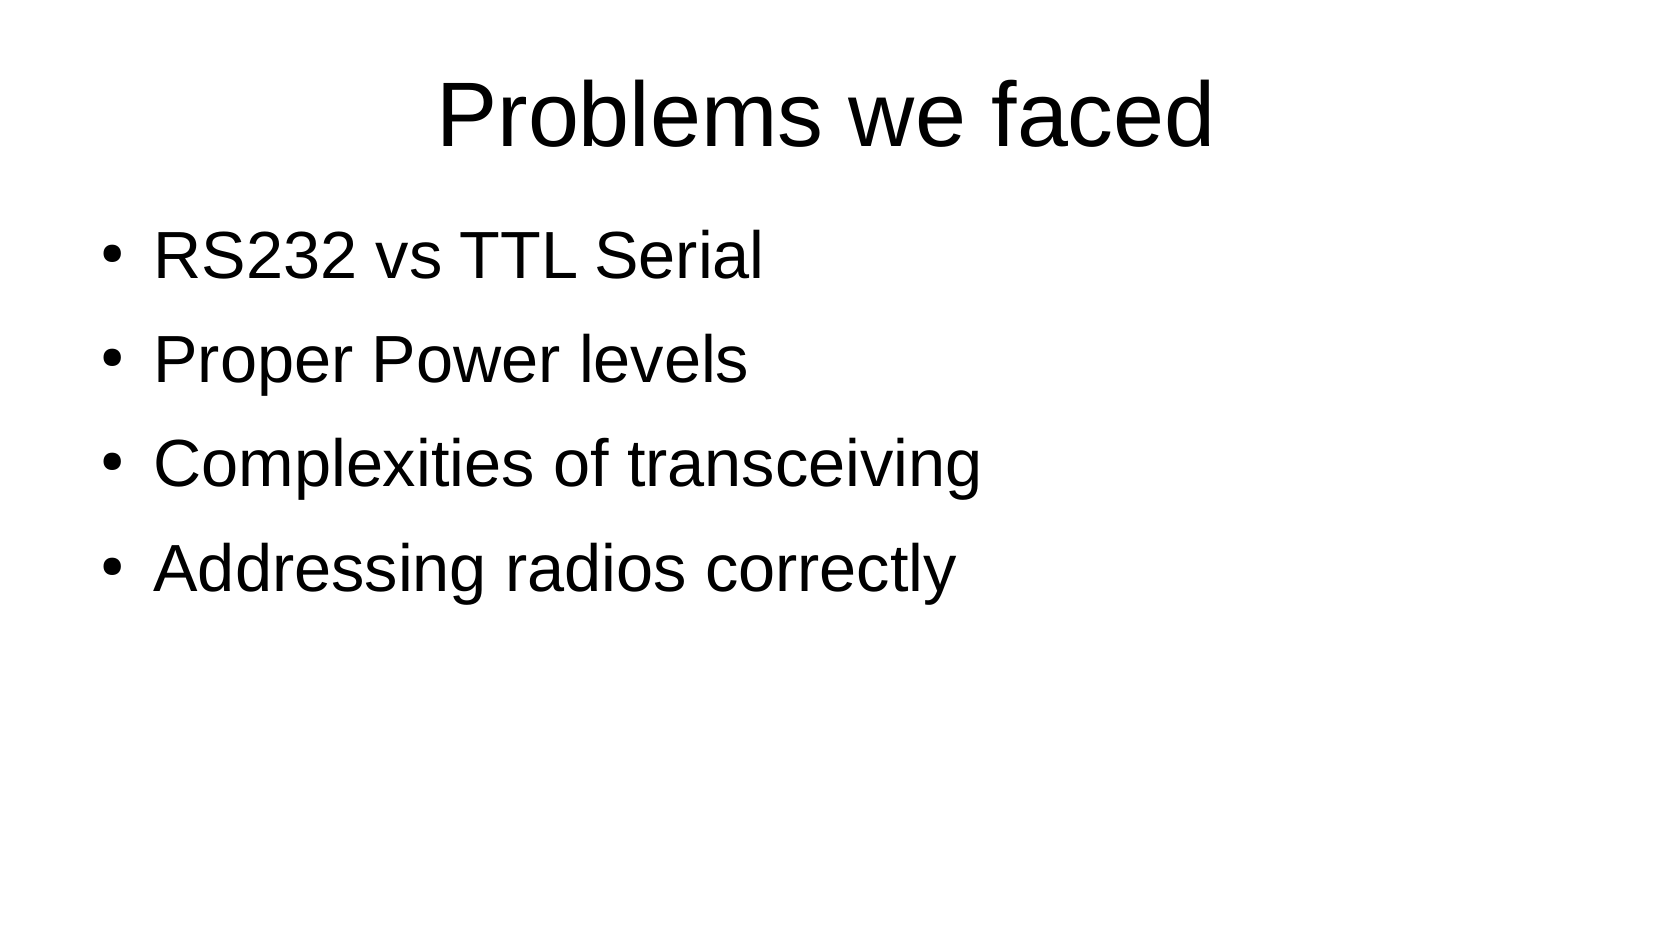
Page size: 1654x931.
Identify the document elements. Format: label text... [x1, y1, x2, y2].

list RS232 vs TTL Serial Proper Power levels Complexities of transceiving Addressing radios correctly [82, 217, 1571, 758]
title Problems we faced [82, 37, 1571, 193]
